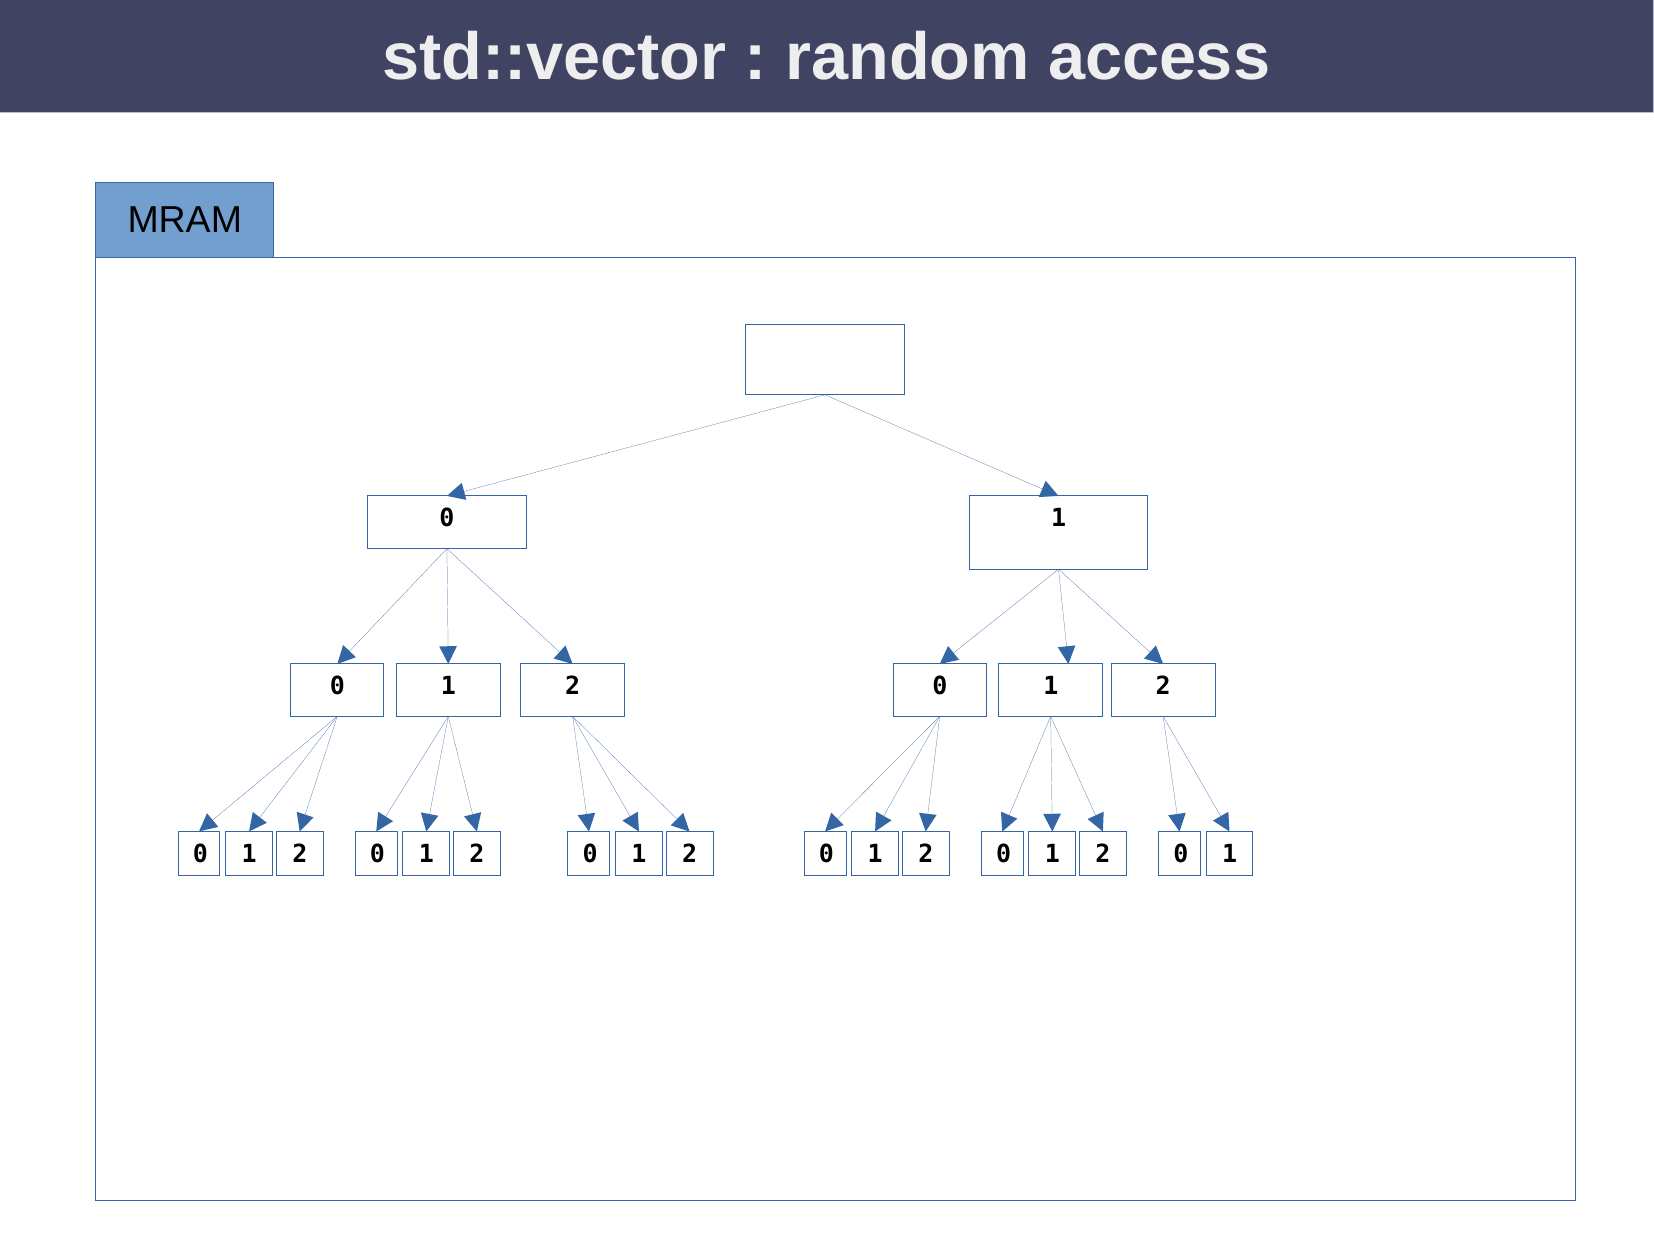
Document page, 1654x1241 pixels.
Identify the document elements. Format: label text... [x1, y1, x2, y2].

text_box 1 [969, 495, 1148, 570]
text_box 2 [453, 831, 501, 876]
text_box 0 [178, 831, 220, 876]
text_box 1 [1028, 831, 1076, 876]
text_box 2 [1111, 663, 1216, 717]
text_box 0 [804, 831, 847, 876]
text_box 2 [1079, 831, 1127, 876]
text_box [745, 324, 905, 395]
text_box 1 [402, 831, 450, 876]
text_box 0 [290, 663, 384, 717]
text_box 2 [902, 831, 950, 876]
text_box 2 [276, 831, 324, 876]
text_box 0 [1158, 831, 1201, 876]
text_box 0 [981, 831, 1024, 876]
text_box 1 [998, 663, 1103, 717]
text_box 2 [520, 663, 625, 717]
text_box 1 [851, 831, 899, 876]
text_box 0 [355, 831, 398, 876]
text_box 0 [367, 495, 527, 549]
text_box 2 [666, 831, 714, 876]
text_box 1 [396, 663, 501, 717]
text_box MRAM [95, 182, 274, 258]
text_box std::vector : random access [0, 0, 1654, 113]
text_box 1 [225, 831, 273, 876]
text_box 0 [567, 831, 610, 876]
text_box 0 [893, 663, 987, 717]
text_box 1 [615, 831, 663, 876]
text_box 1 [1206, 831, 1253, 876]
